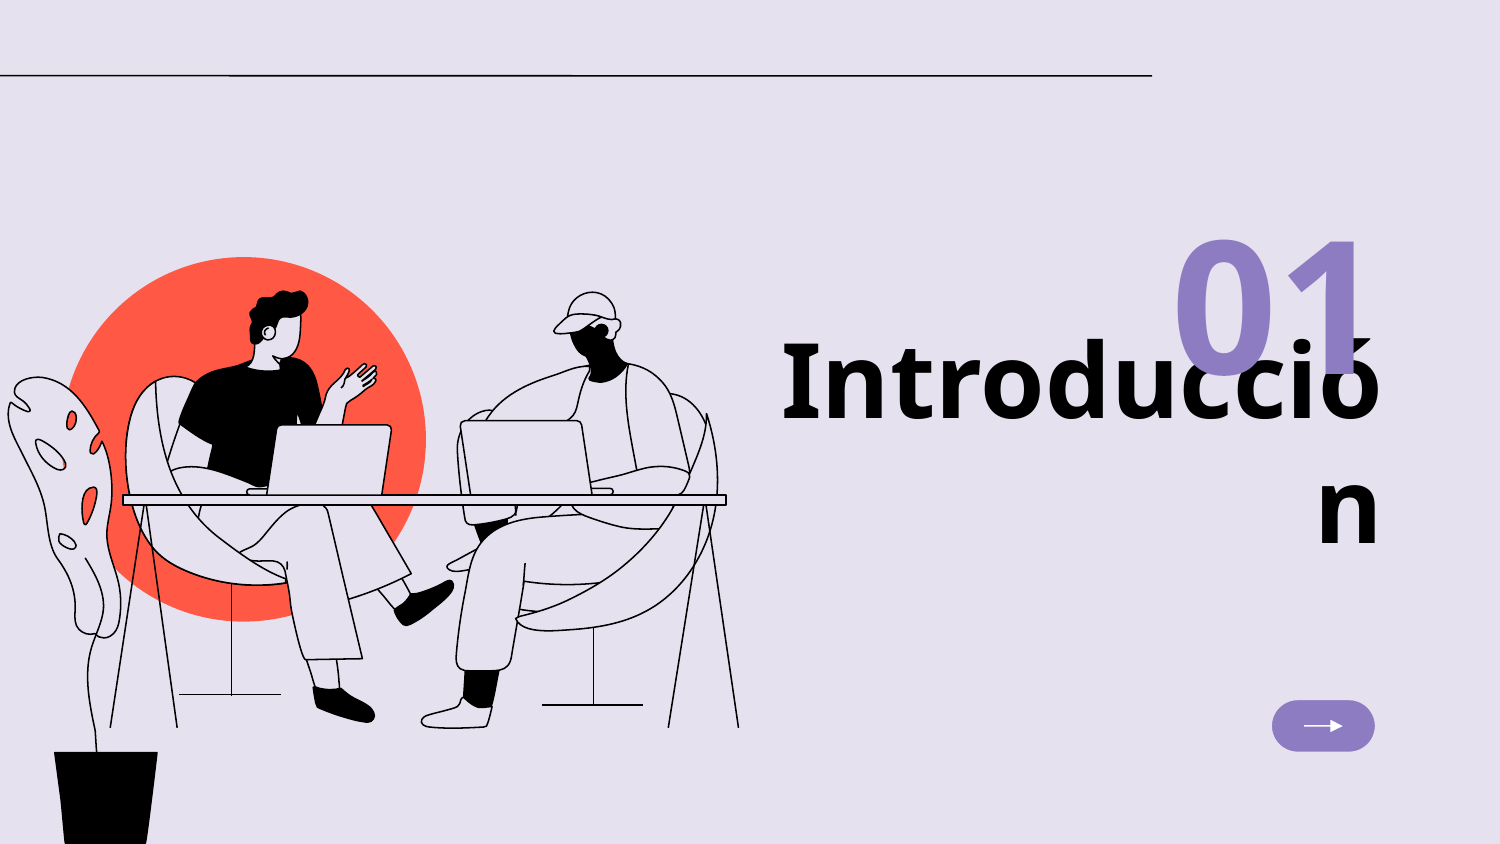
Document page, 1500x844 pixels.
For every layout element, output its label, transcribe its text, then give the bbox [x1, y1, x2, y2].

title Introducción [723, 370, 1384, 509]
title 01 [1070, 173, 1384, 378]
text_box [8, 257, 726, 729]
text_box [54, 752, 157, 844]
